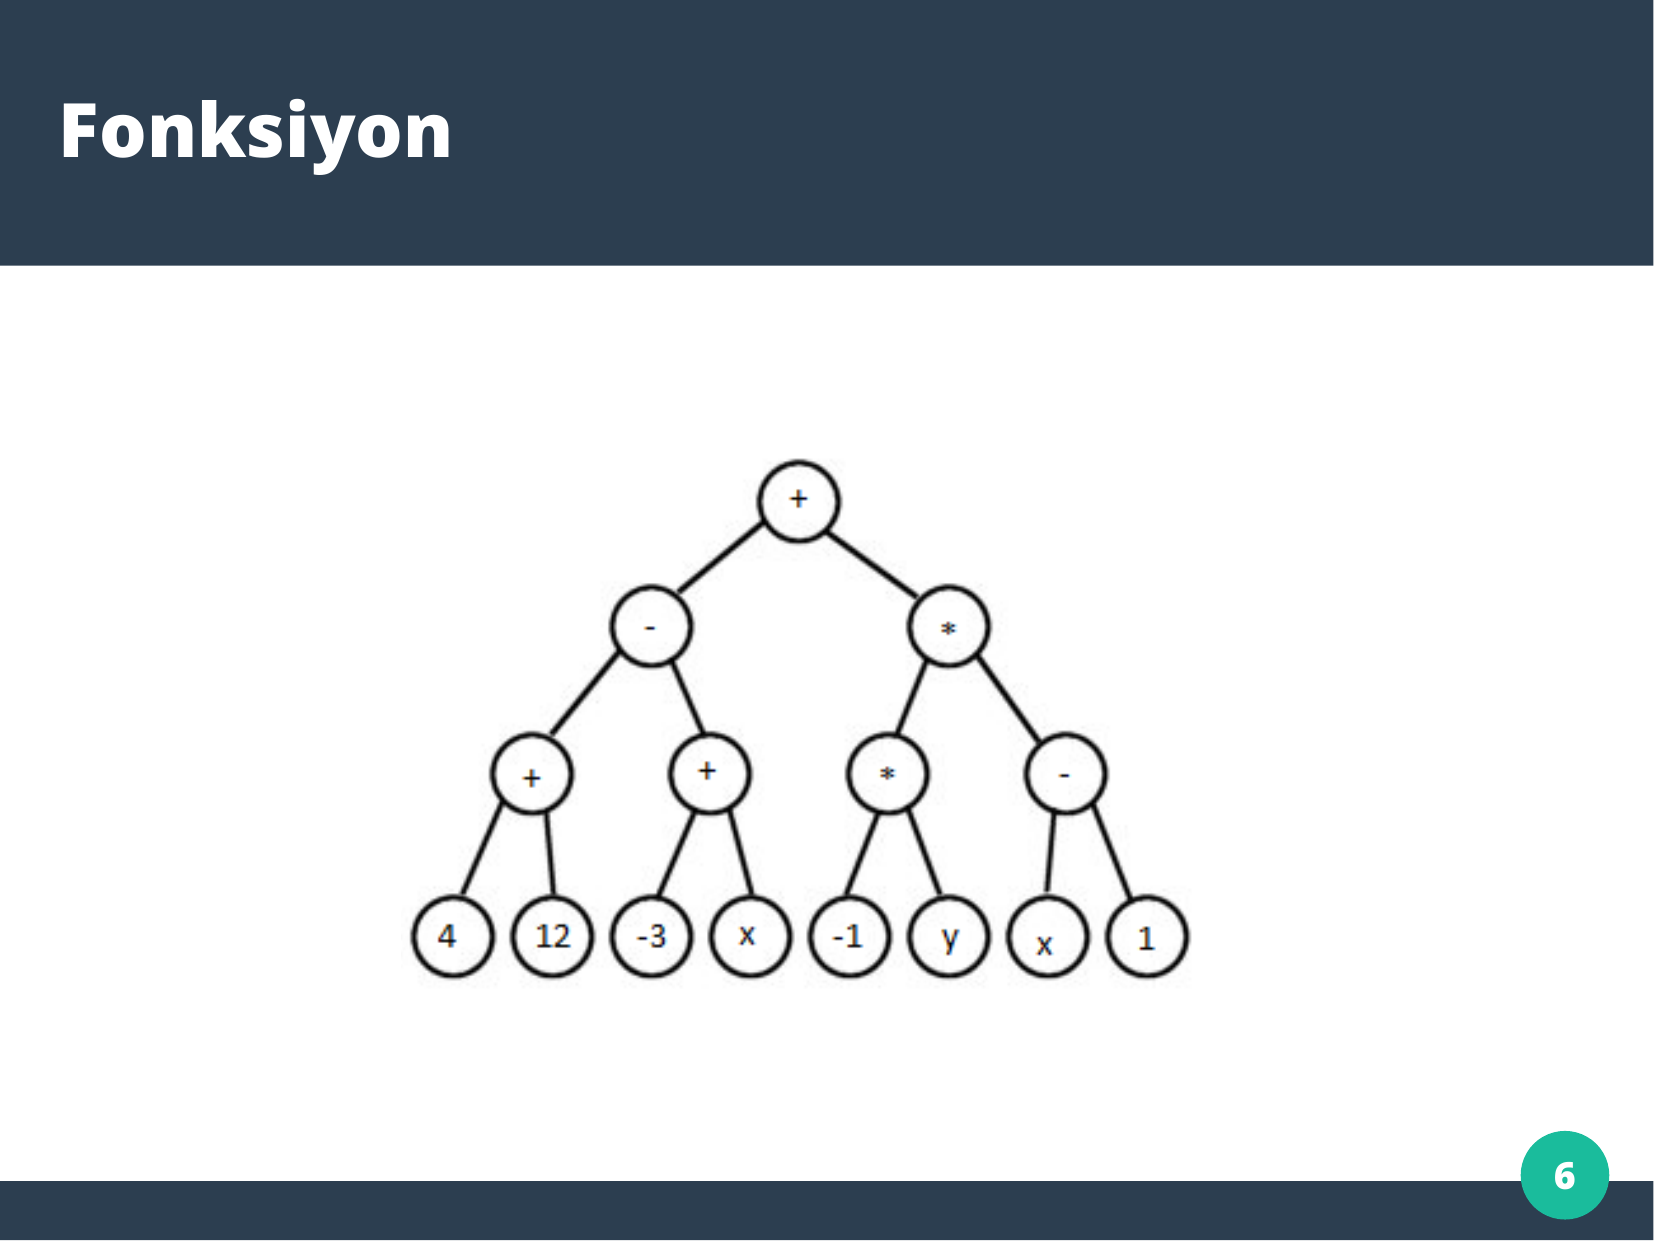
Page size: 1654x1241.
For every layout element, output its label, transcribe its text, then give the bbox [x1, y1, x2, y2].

title Fonksiyon [59, 49, 1595, 207]
picture [401, 432, 1217, 1004]
